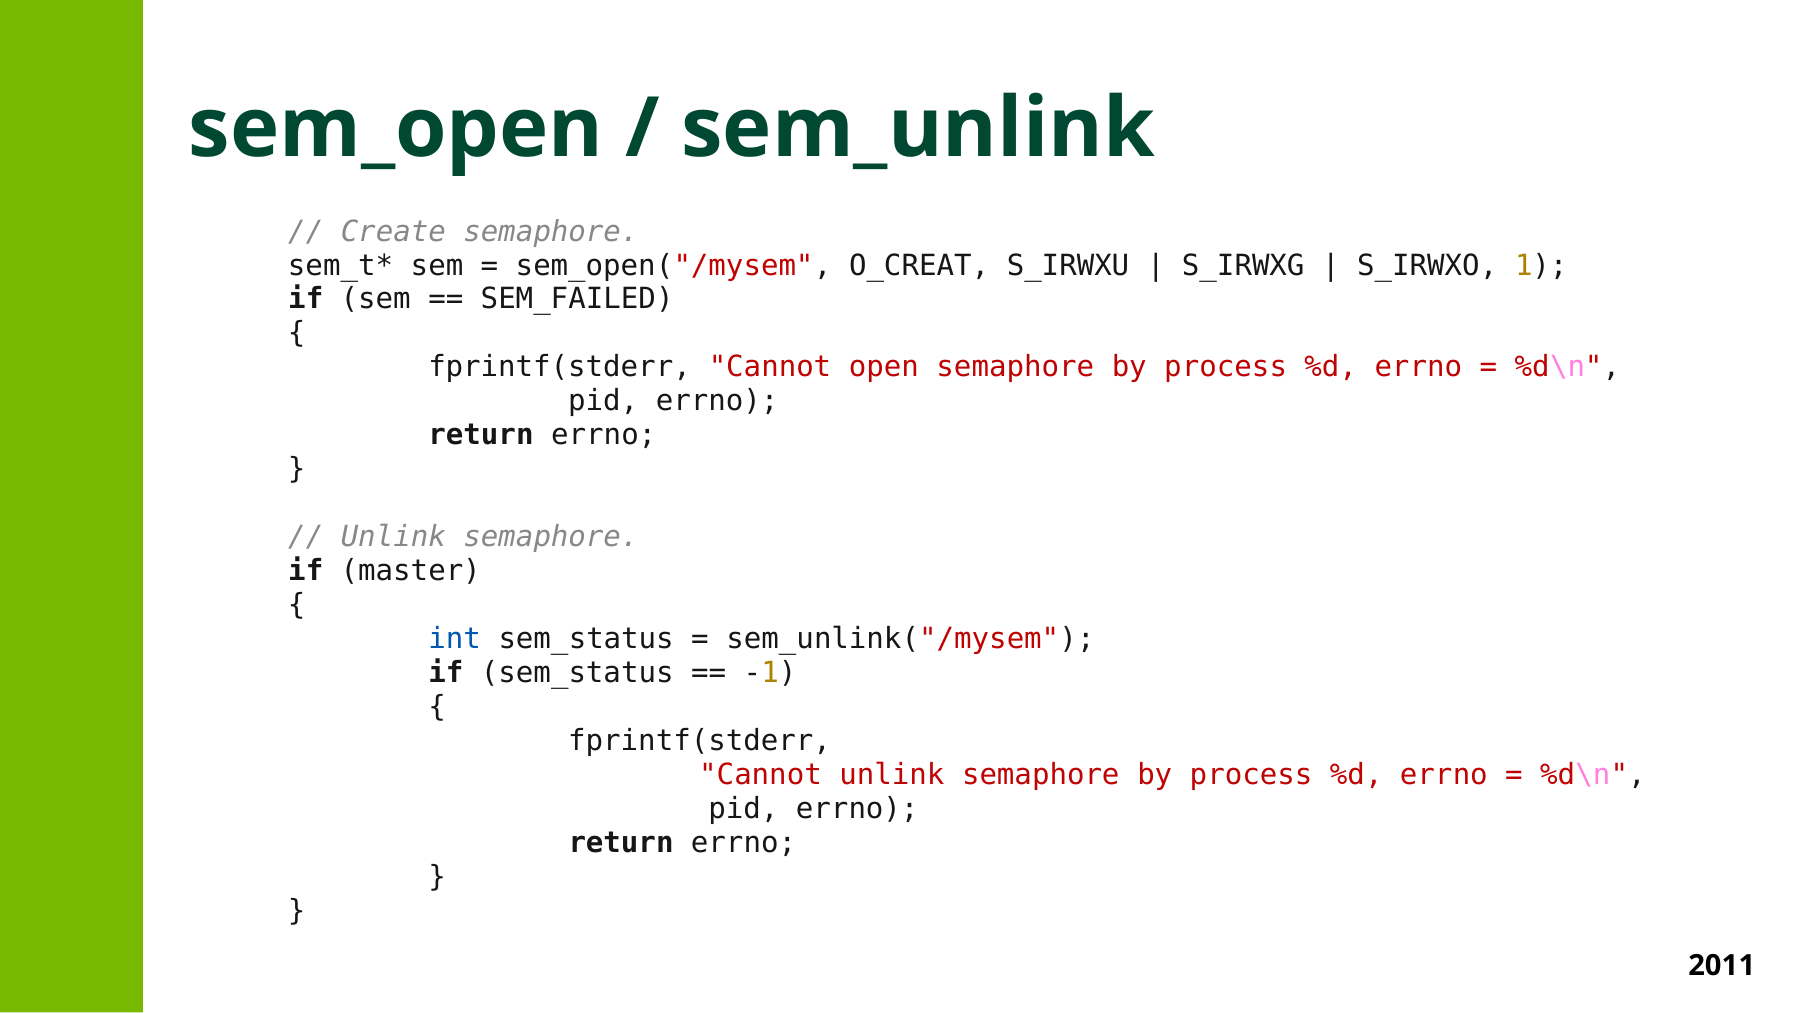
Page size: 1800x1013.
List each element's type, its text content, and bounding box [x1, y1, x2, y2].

title sem_open / sem_unlink [188, 40, 1733, 211]
chart [146, 219, 1735, 951]
